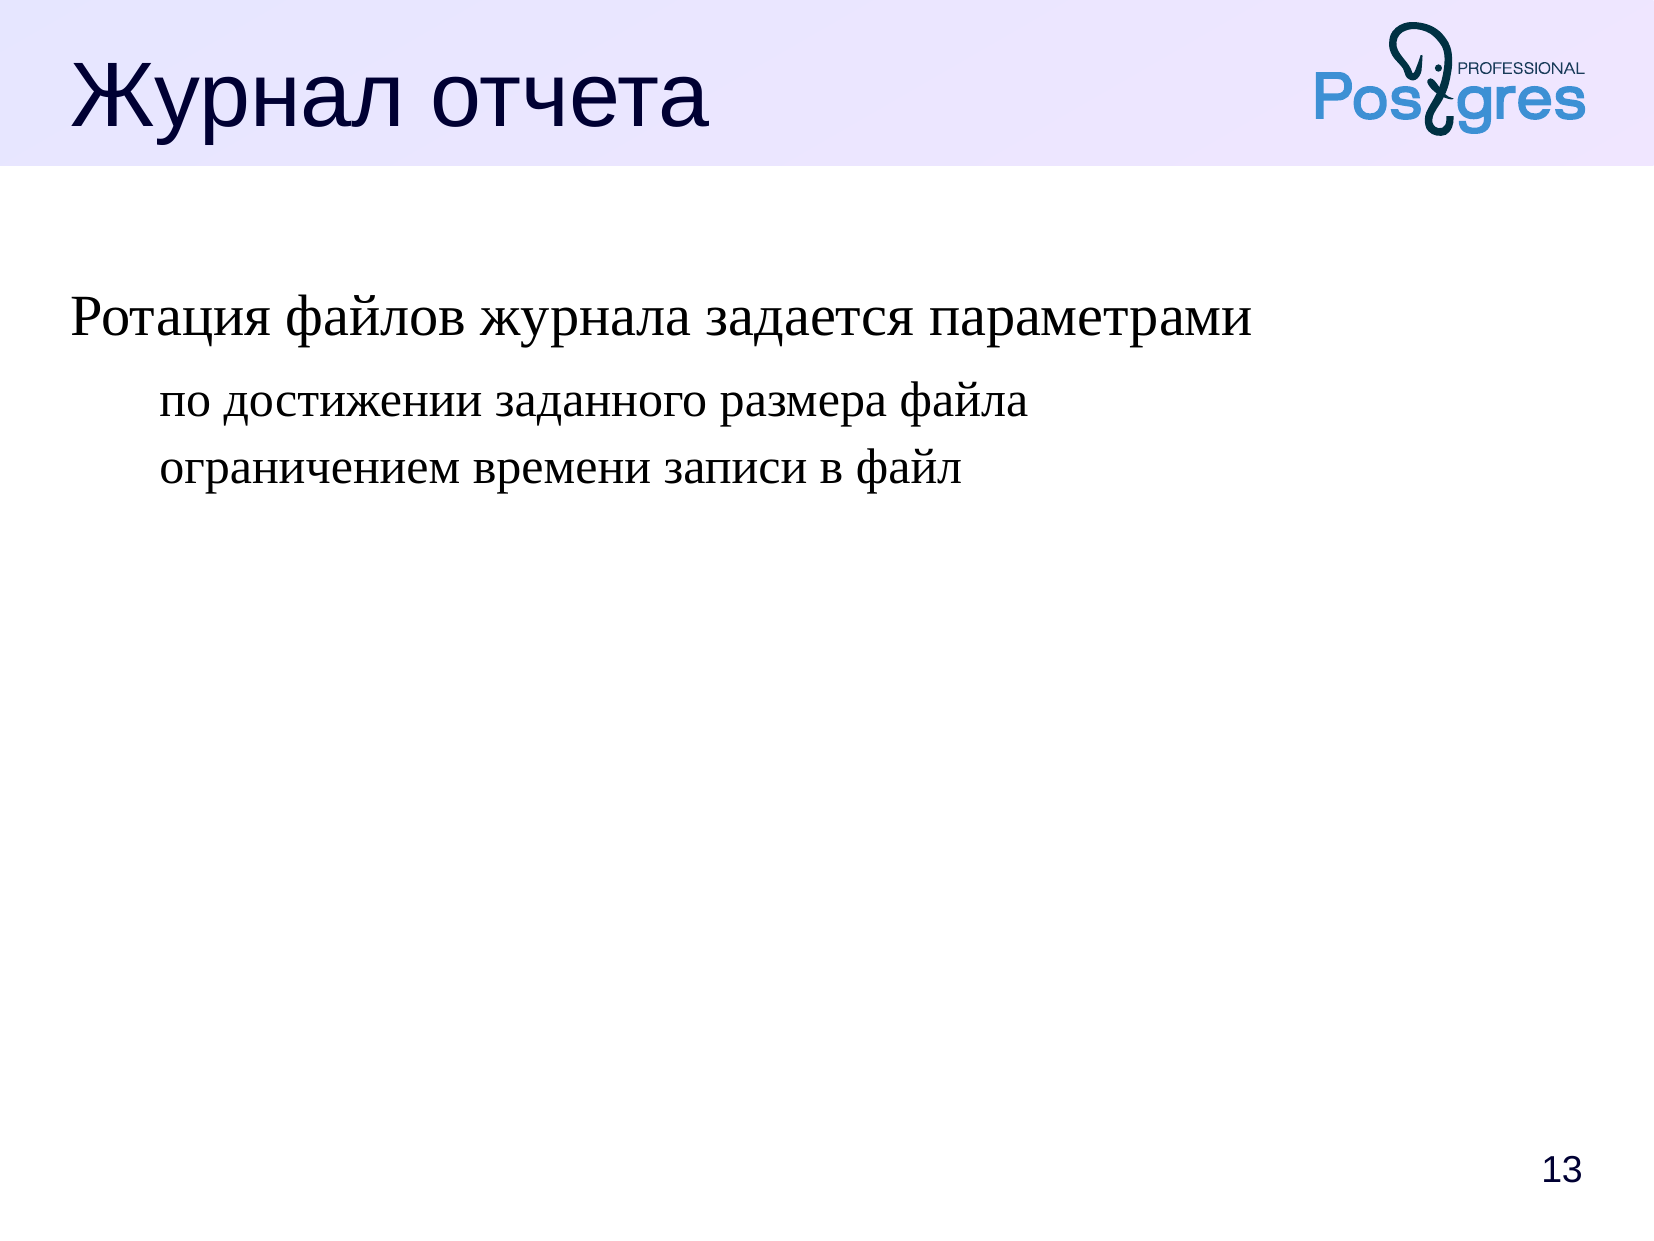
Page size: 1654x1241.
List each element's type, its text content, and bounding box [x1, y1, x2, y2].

title Журнал отчета [70, 43, 1241, 147]
list Ротация файлов журнала задается параметрами по достижении заданного размера файла ограничением времени записи в файл [70, 283, 1583, 1134]
